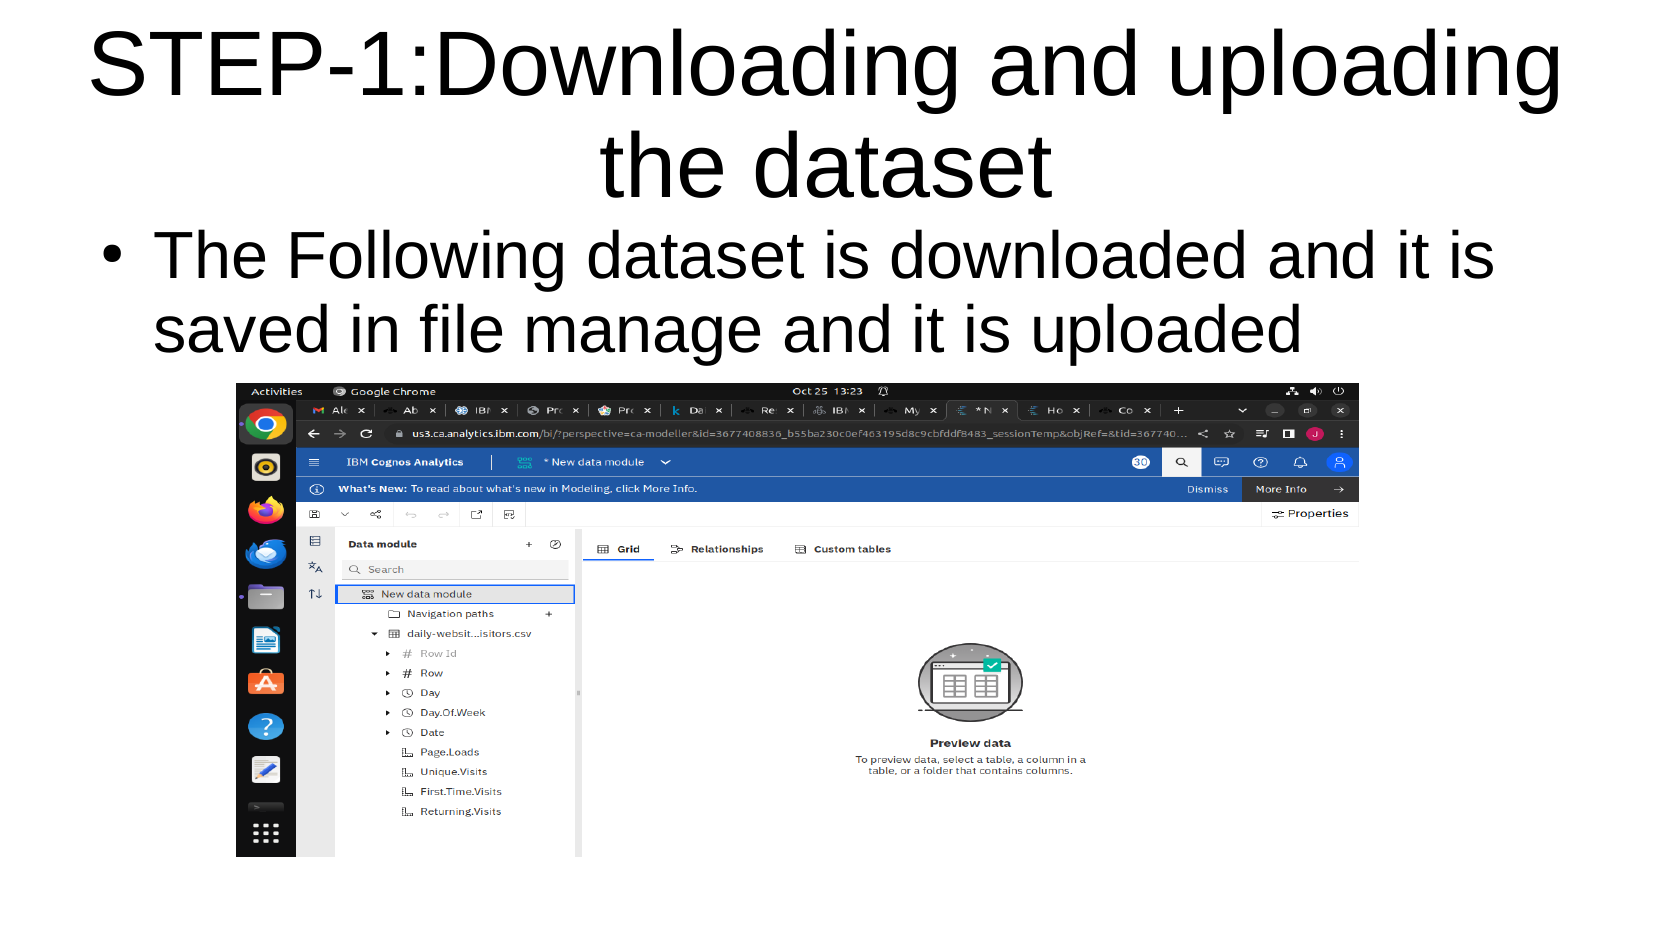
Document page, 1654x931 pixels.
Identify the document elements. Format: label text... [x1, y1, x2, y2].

title STEP-1:Downloading and uploading the dataset [82, 12, 1571, 217]
list The Following dataset is downloaded and it is saved in file manage and it is uploaded [82, 217, 1571, 758]
picture [236, 383, 1359, 857]
